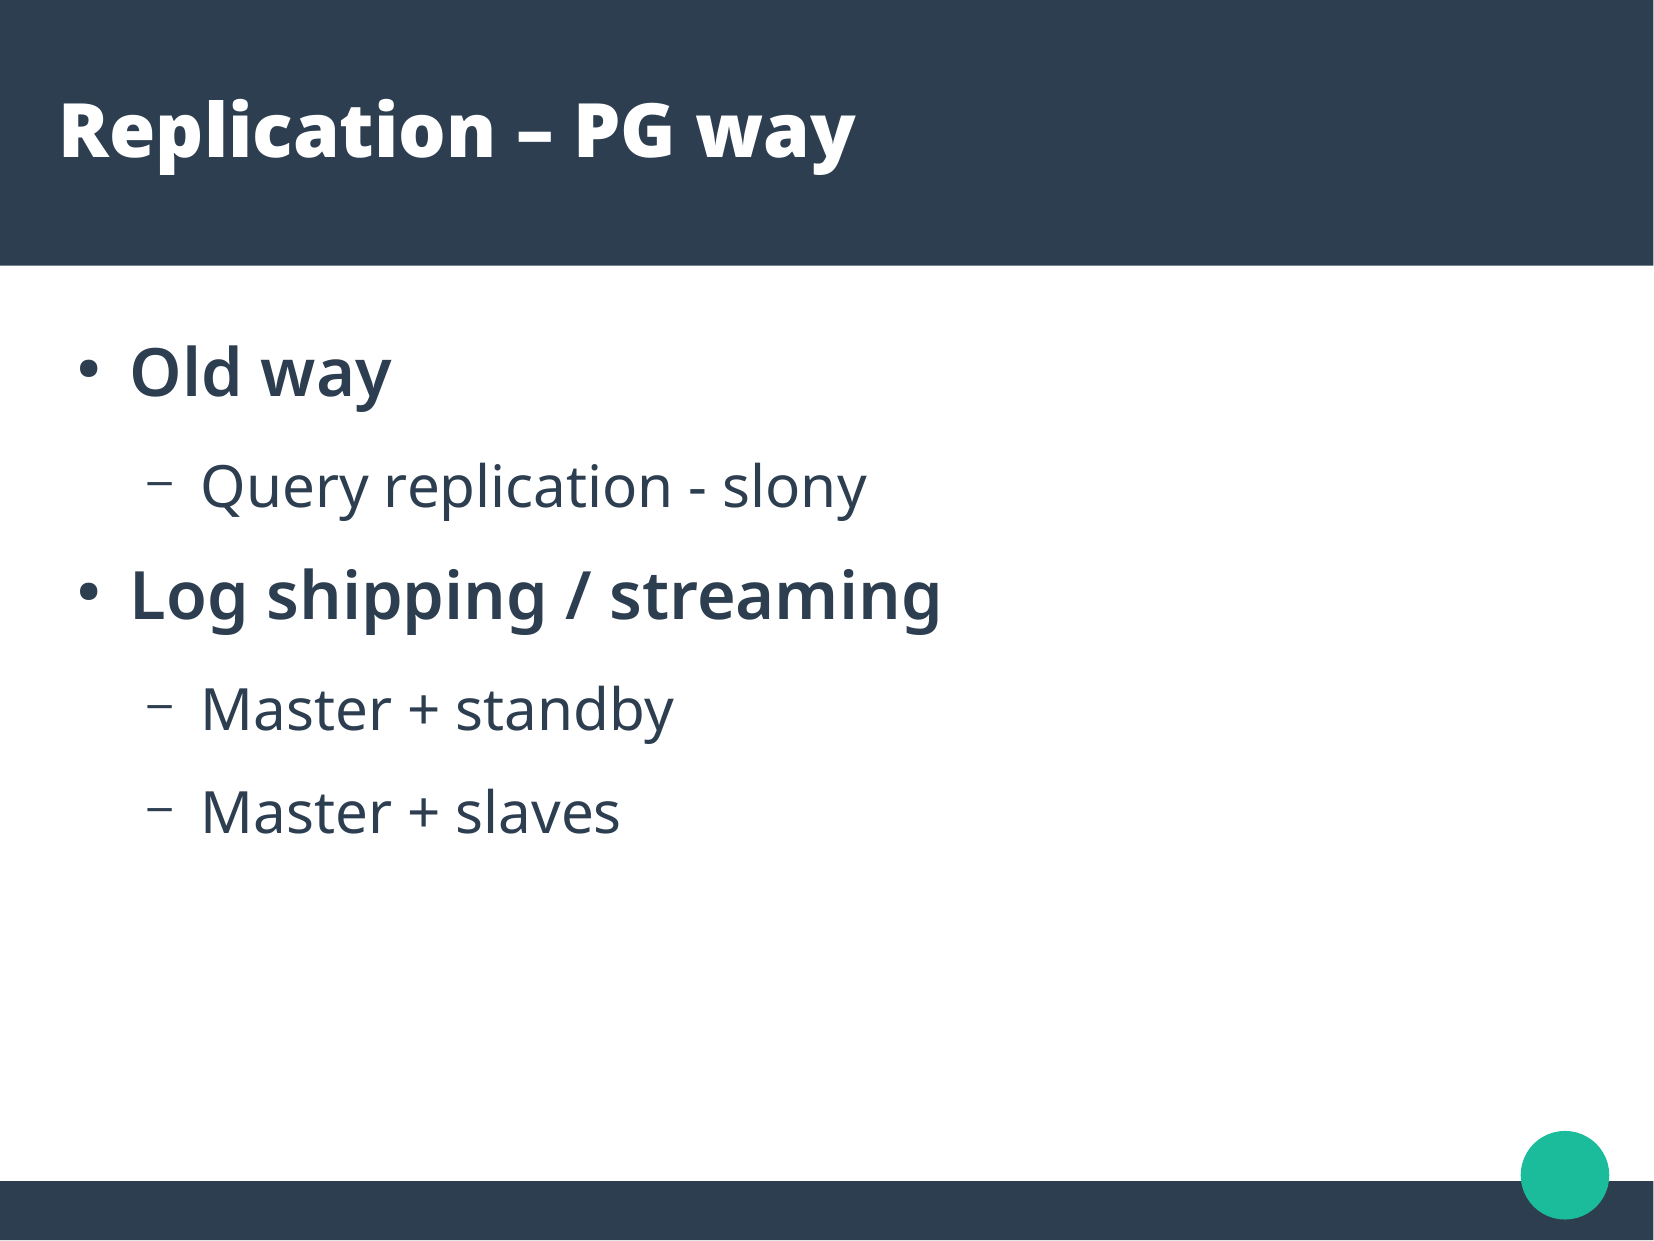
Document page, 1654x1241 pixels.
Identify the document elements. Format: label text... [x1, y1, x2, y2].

title Replication – PG way [59, 49, 1595, 207]
list Old way Query replication - slony Log shipping / streaming Master + standby Master + slaves [59, 324, 1595, 1152]
